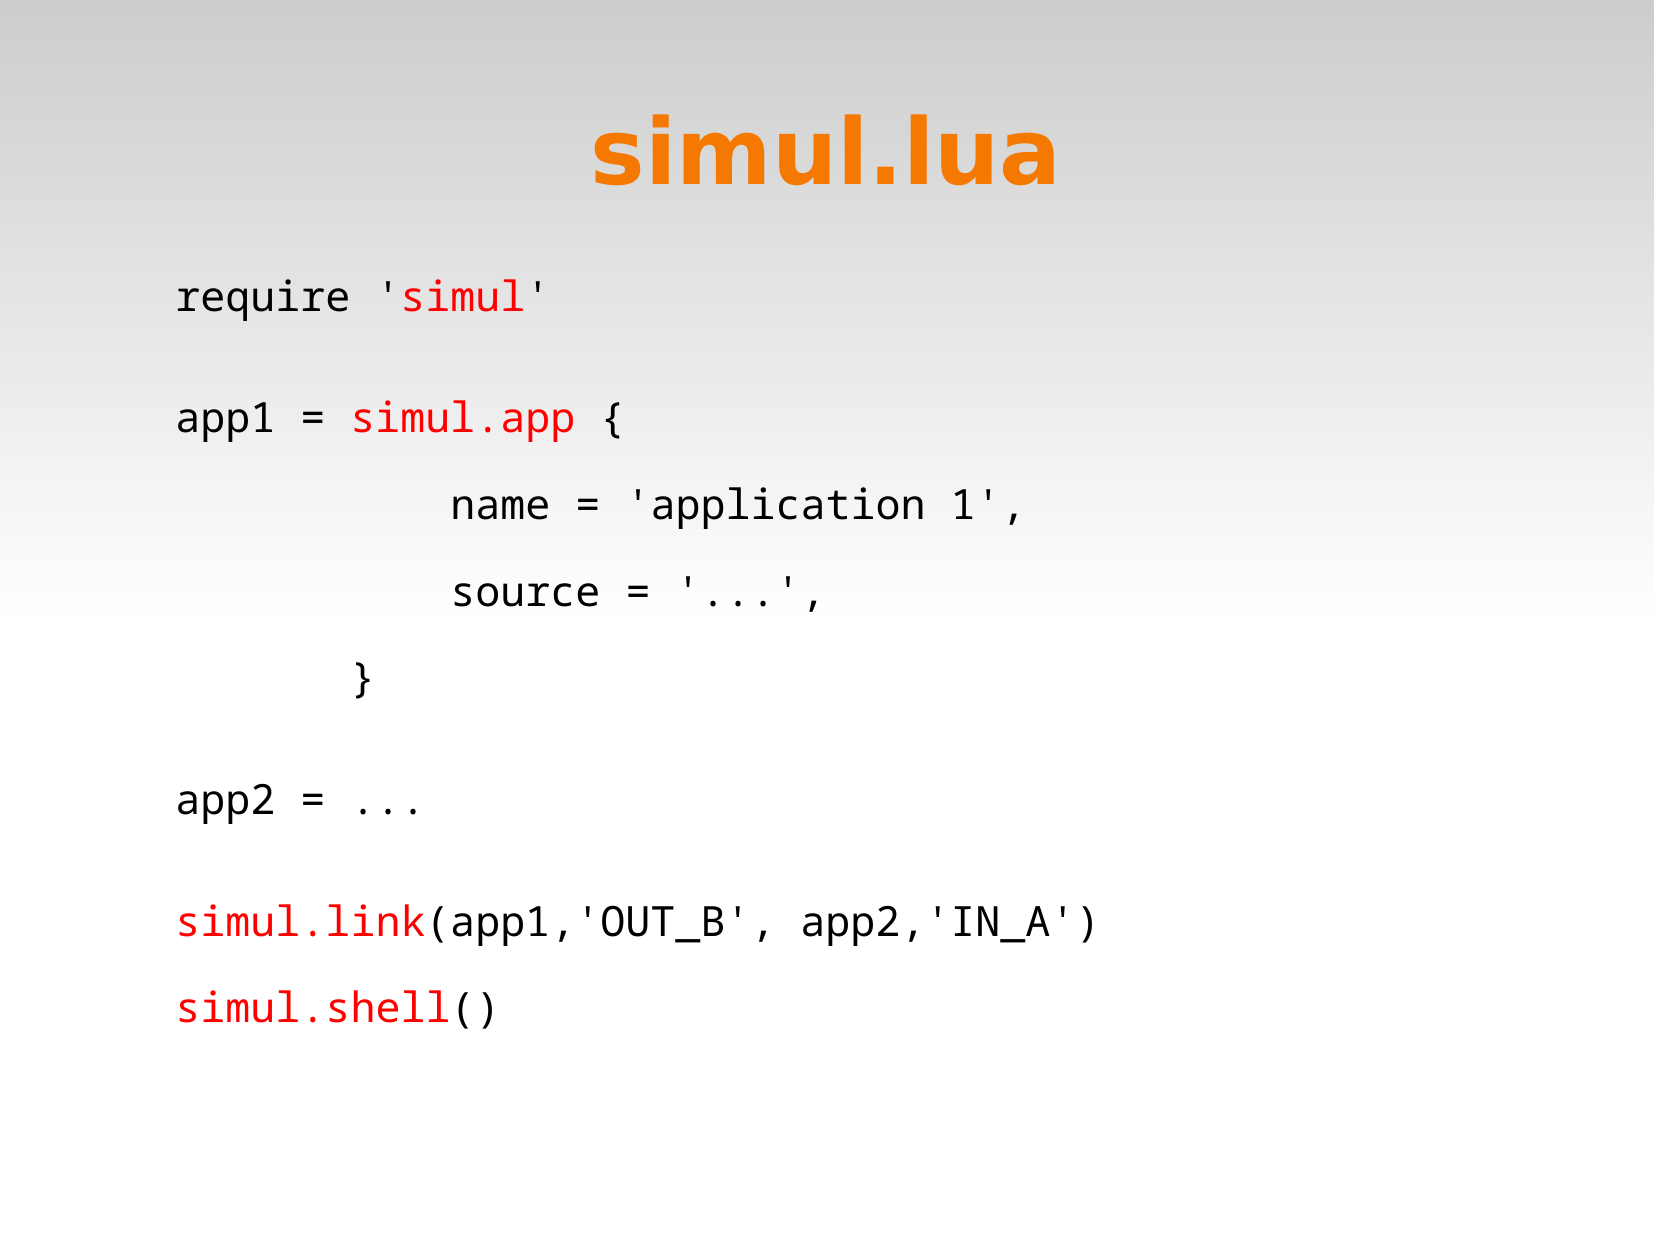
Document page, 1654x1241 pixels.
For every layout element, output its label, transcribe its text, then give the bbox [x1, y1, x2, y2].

list require 'simul' app1 = simul.app { name = 'application 1', source = '...', } app2 = ... simul.link(app1,'OUT_B', app2,'IN_A') simul.shell() [82, 231, 1571, 1035]
title simul.lua [82, 49, 1571, 231]
